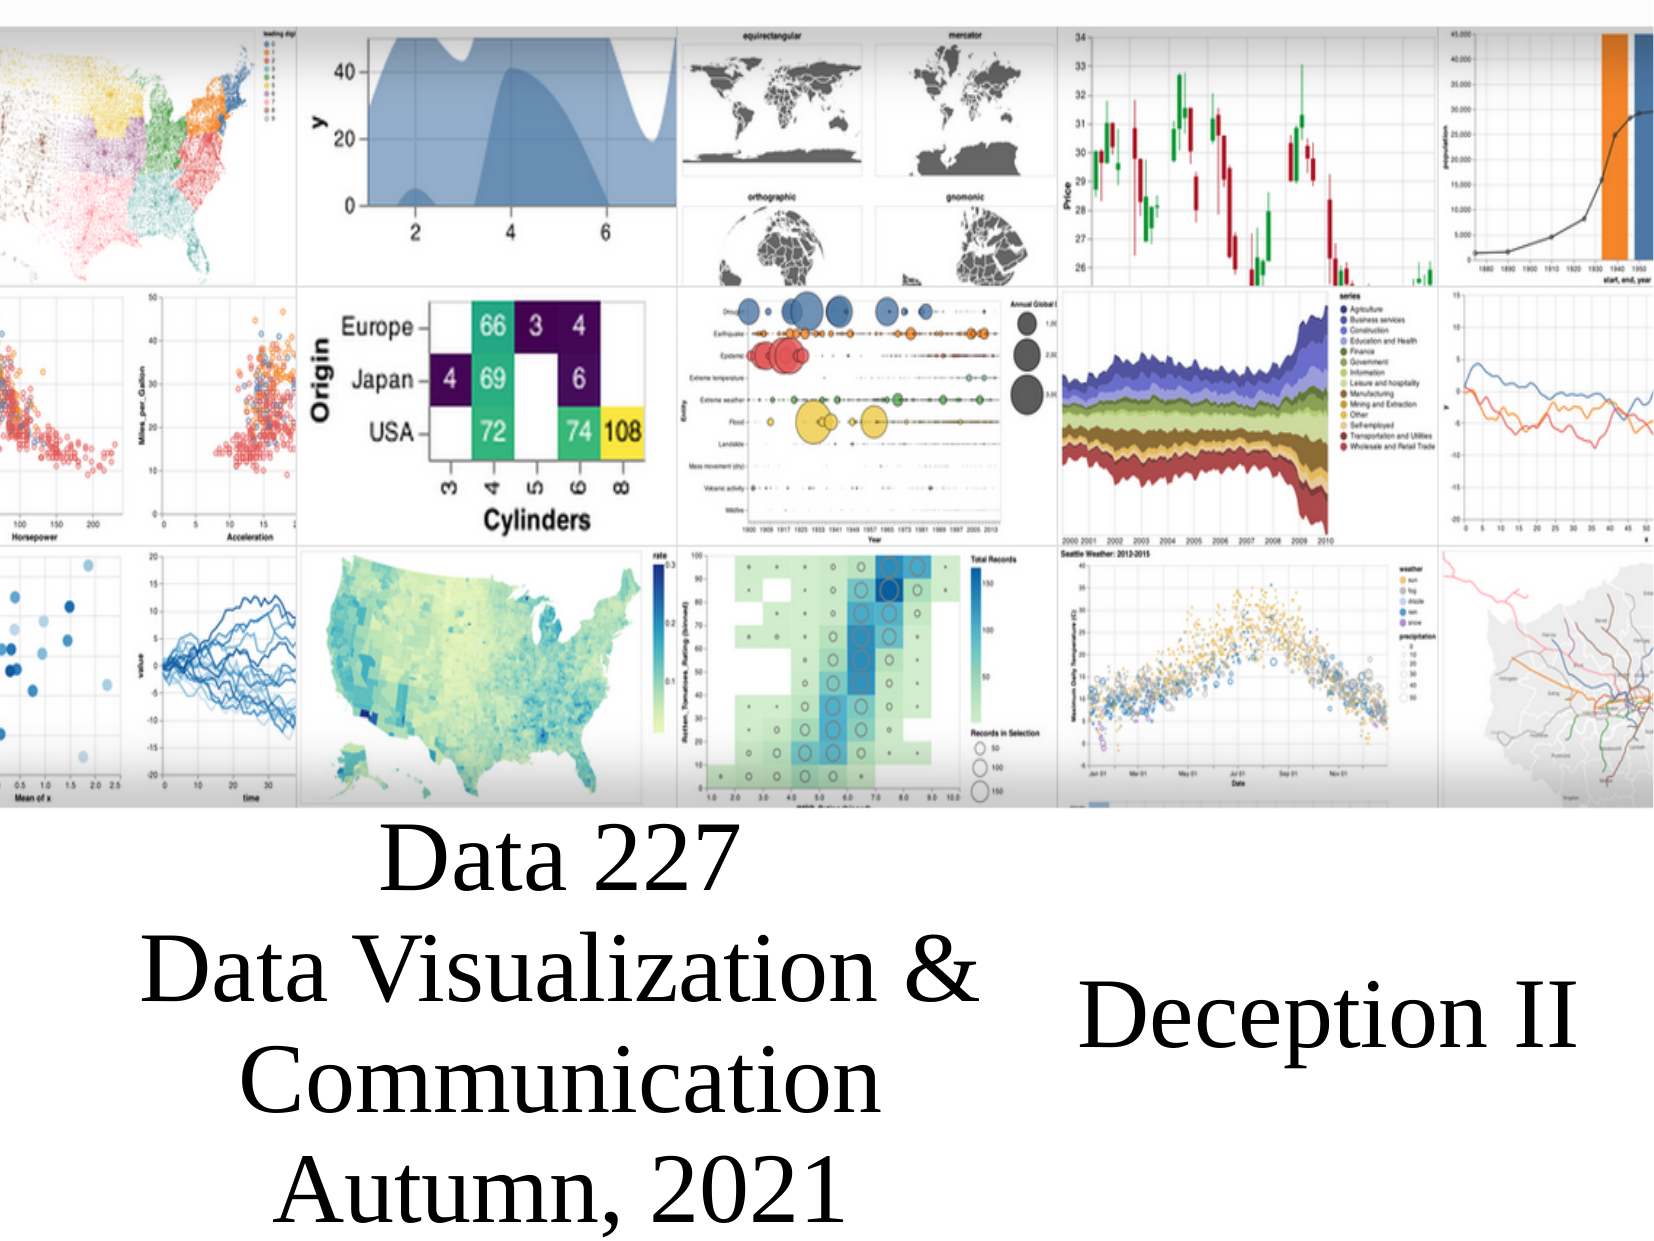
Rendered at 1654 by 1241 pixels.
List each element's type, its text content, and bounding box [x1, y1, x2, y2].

text_box Data 227 Data Visualization & Communication Autumn, 2021 [0, 576, 585, 1241]
text_box Deception II [585, 567, 1654, 1241]
picture [0, 0, 1654, 576]
